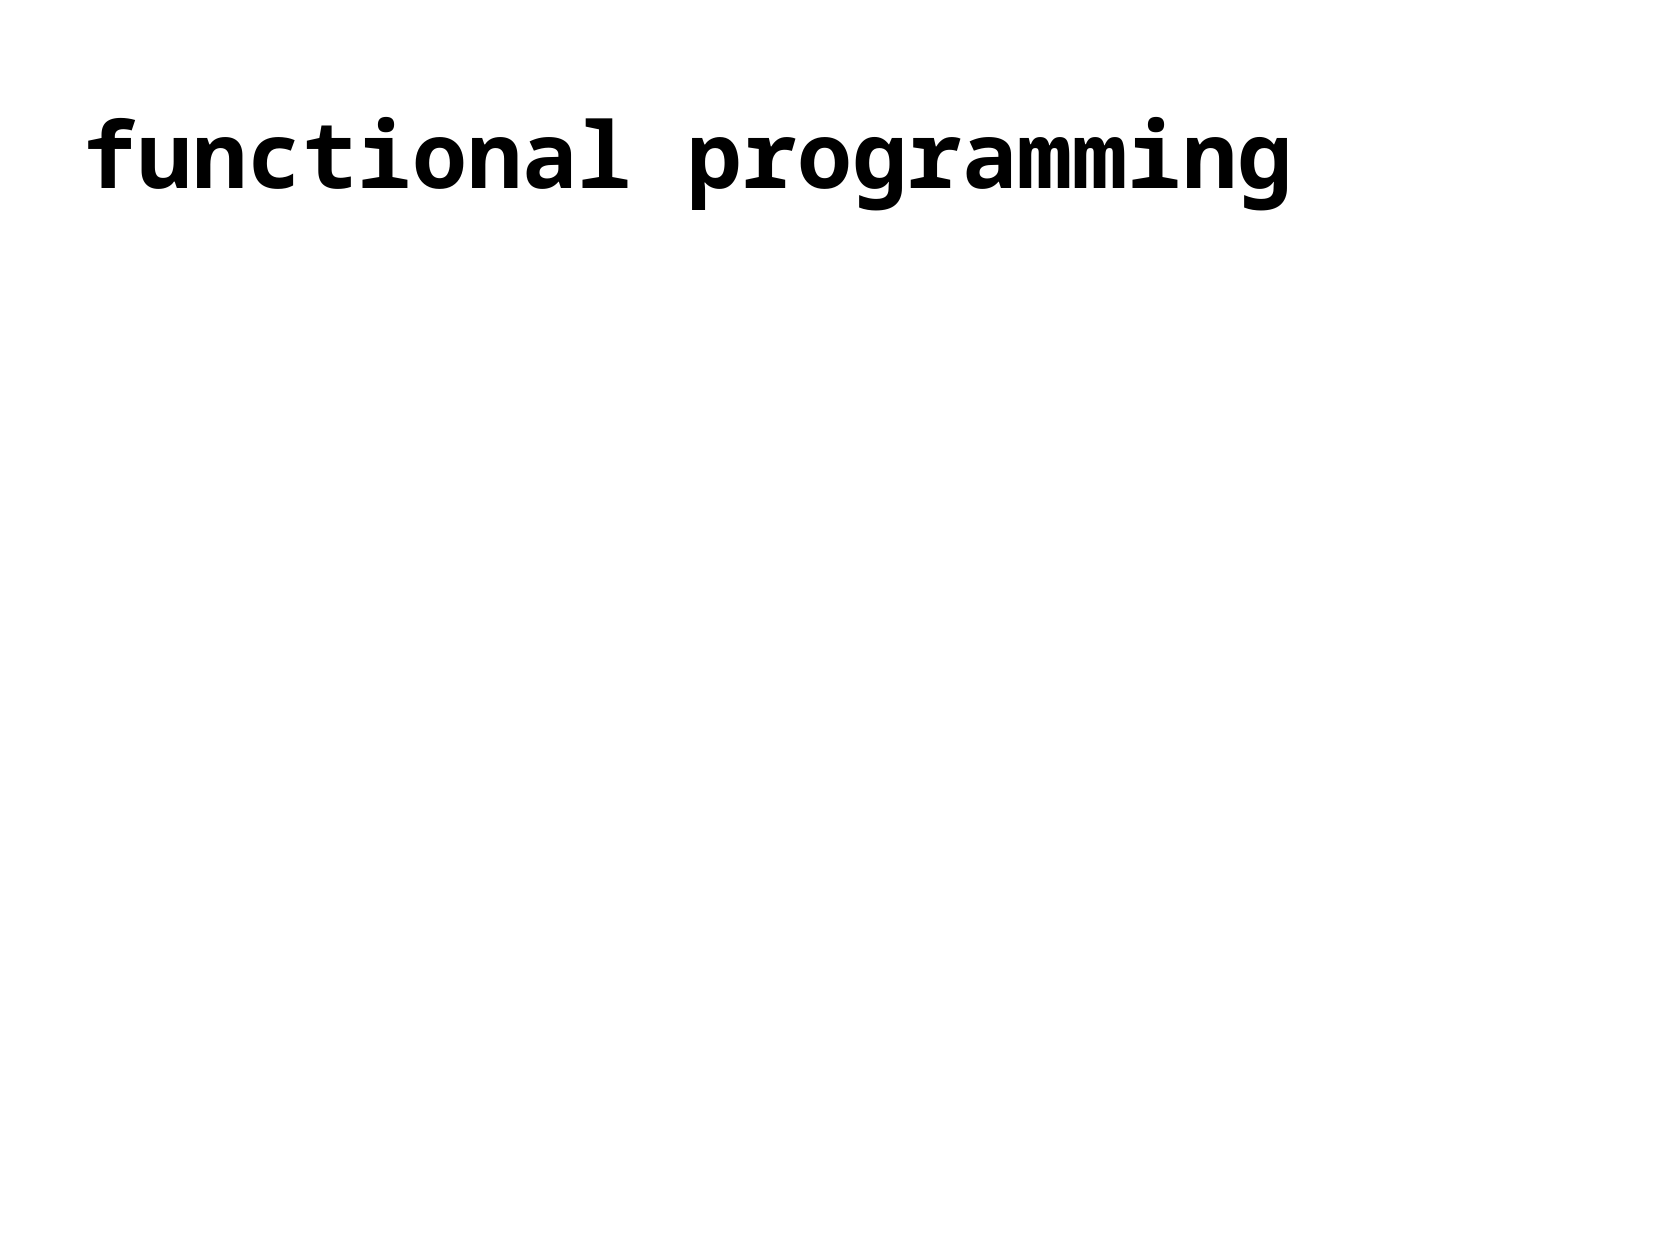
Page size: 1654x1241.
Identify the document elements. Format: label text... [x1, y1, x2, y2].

title functional programming [82, 56, 1571, 250]
